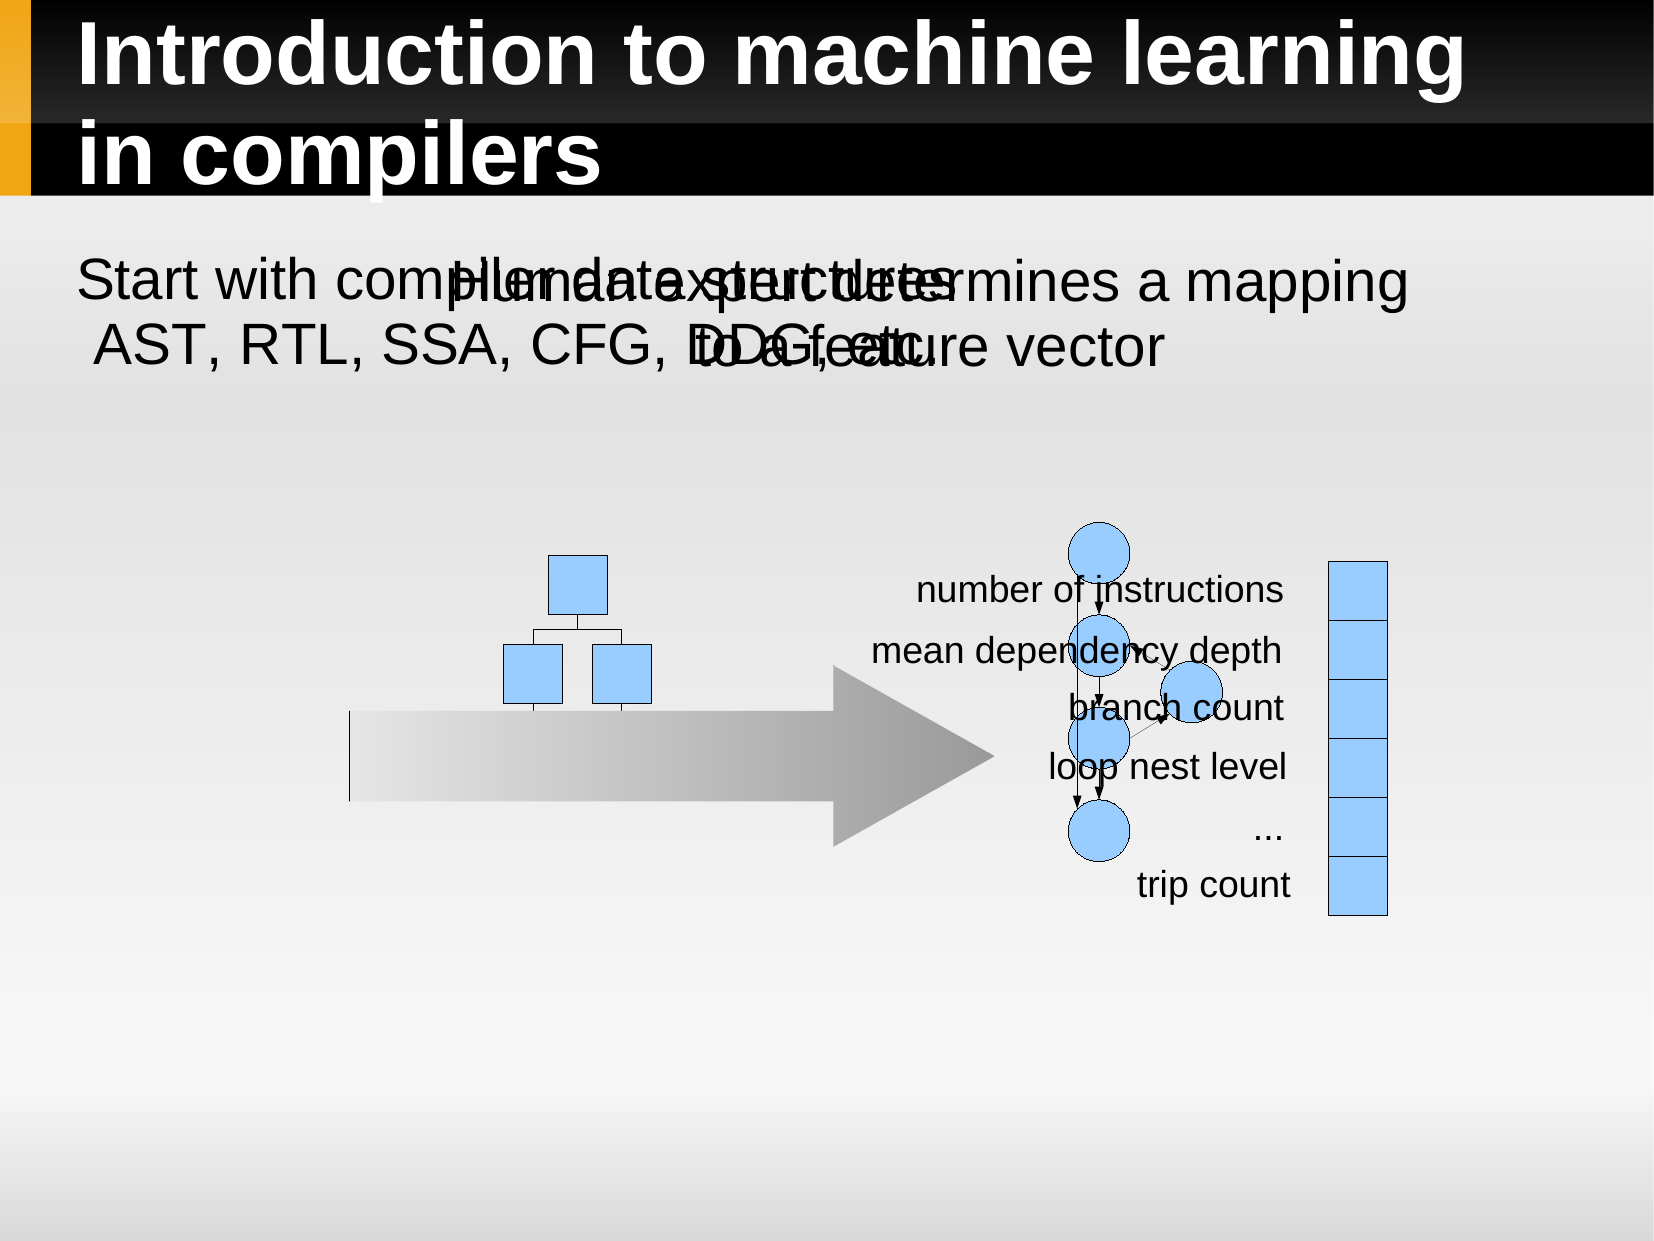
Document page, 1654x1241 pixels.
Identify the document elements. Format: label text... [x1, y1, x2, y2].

text_box Human expert determines a mapping to a feature vector [435, 241, 1427, 387]
text_box [548, 555, 608, 615]
text_box branch count [1053, 679, 1300, 736]
text_box Start with compiler data structures AST, RTL, SSA, CFG, DDG, etc. [61, 238, 975, 384]
text_box number of instructions [901, 561, 1300, 618]
text_box [1068, 522, 1130, 561]
text_box ... [1238, 799, 1300, 857]
text_box [1079, 618, 1119, 622]
text_box [1068, 799, 1130, 862]
text_box trip count [1122, 856, 1306, 914]
text_box [1328, 561, 1388, 916]
text_box [348, 665, 995, 847]
text_box [503, 644, 563, 704]
title Introduction to machine learning in compilers [76, 0, 1565, 208]
text_box [592, 644, 652, 704]
text_box loop nest level [1033, 738, 1303, 796]
text_box mean dependency depth [856, 622, 1297, 680]
picture [0, 0, 1654, 1241]
